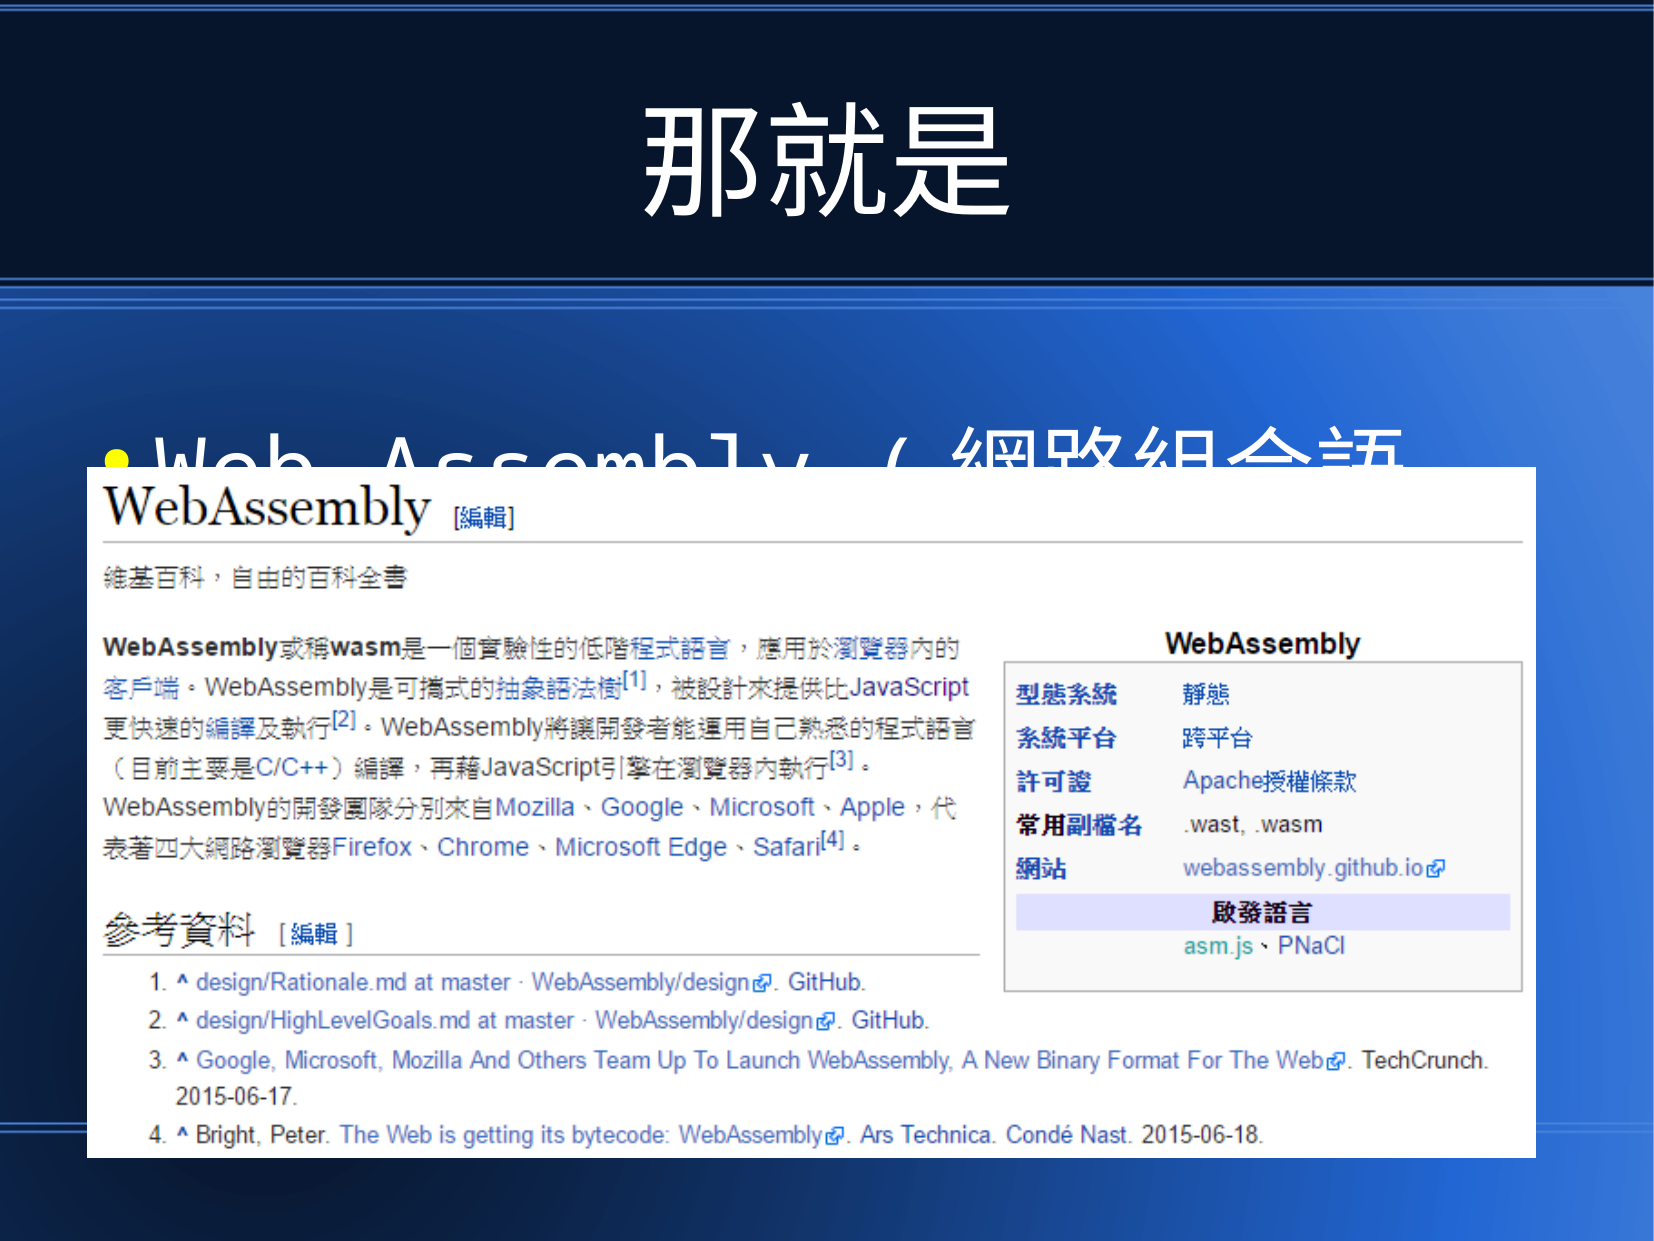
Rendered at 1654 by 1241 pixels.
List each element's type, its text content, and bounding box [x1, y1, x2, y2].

list Web Assembly (網路組合語言) [82, 330, 1571, 1241]
title 那就是 [82, 49, 1571, 257]
picture [0, 0, 1654, 1241]
picture [87, 467, 1536, 1158]
